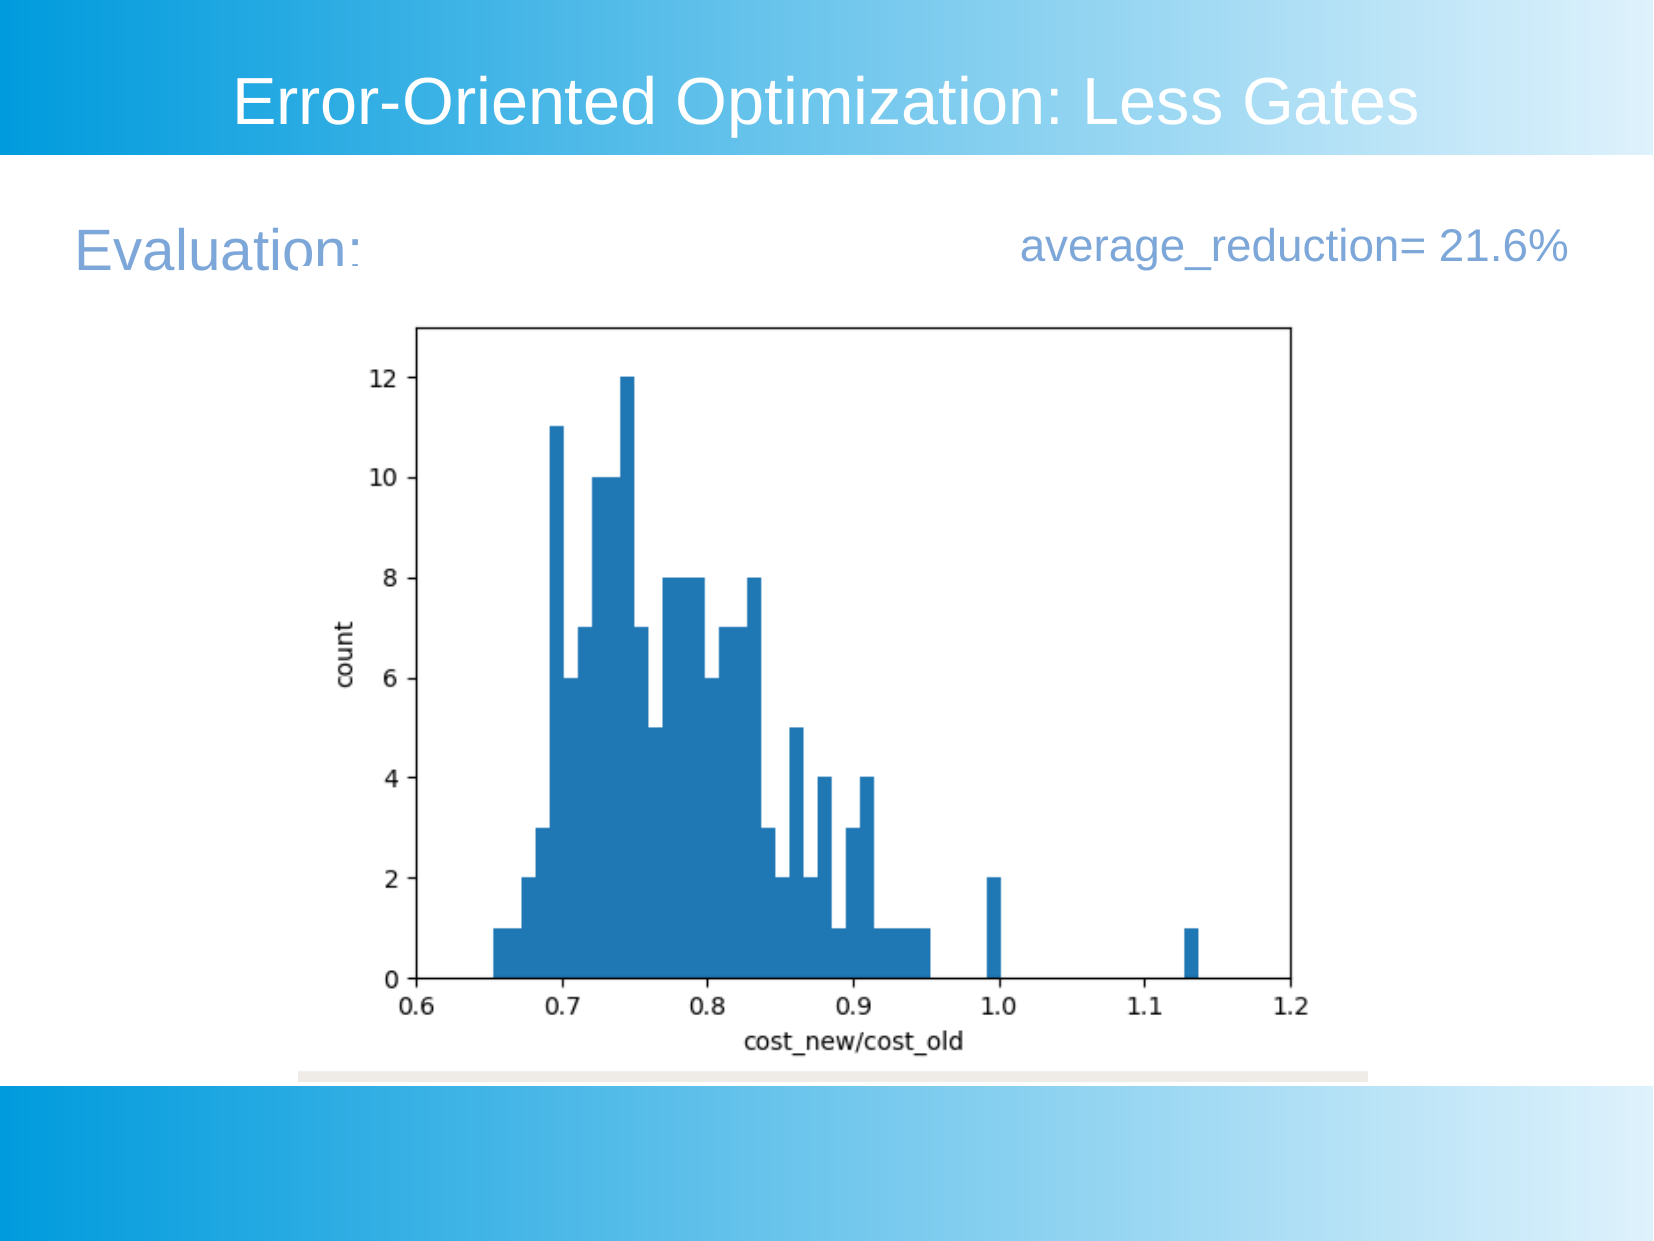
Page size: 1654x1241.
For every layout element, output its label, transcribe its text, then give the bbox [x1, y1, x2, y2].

picture [298, 266, 1368, 1082]
text_box average_reduction= 21.6% [1005, 212, 1591, 271]
title Error-Oriented Optimization: Less Gates [82, 49, 1571, 155]
text_box Evaluation: [60, 210, 421, 380]
